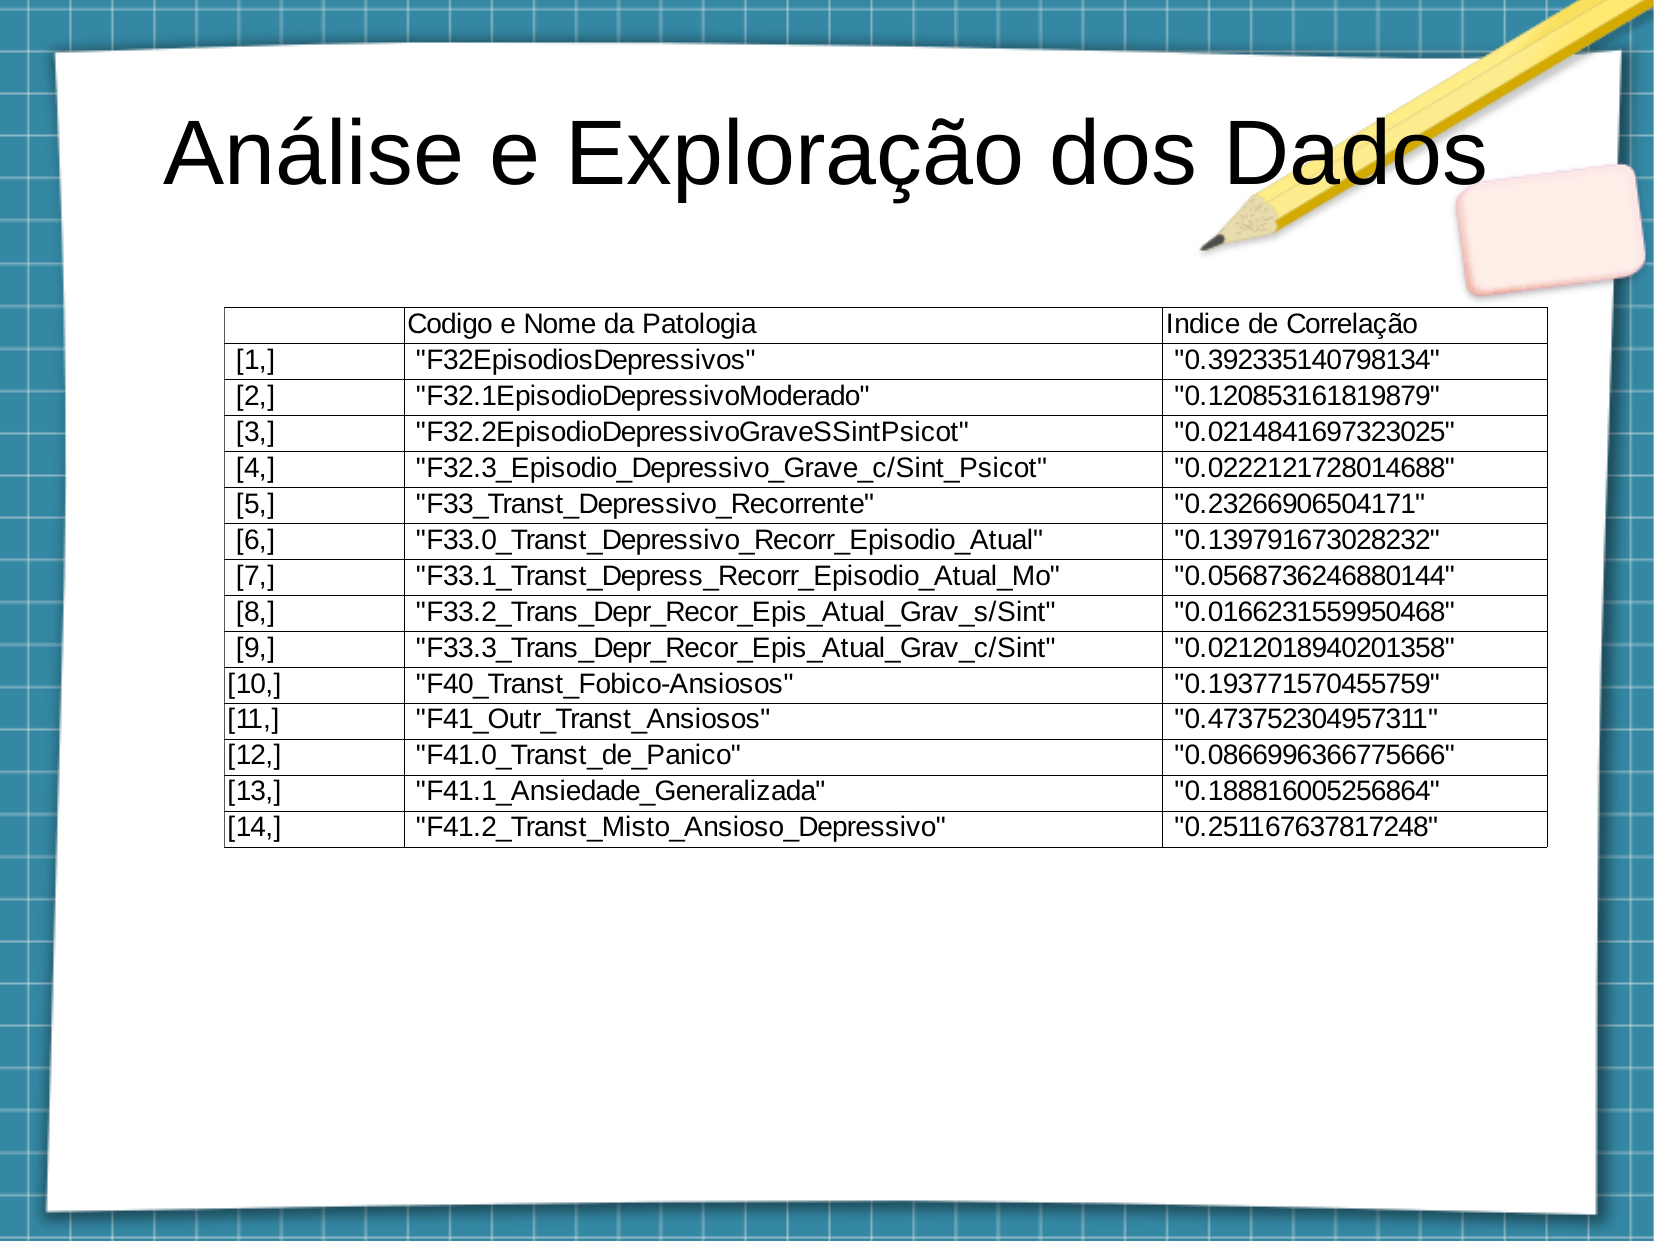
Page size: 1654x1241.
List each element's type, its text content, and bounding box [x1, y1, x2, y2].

chart [224, 307, 1551, 849]
title Análise e Exploração dos Dados [82, 49, 1571, 257]
picture [0, 0, 1654, 1241]
